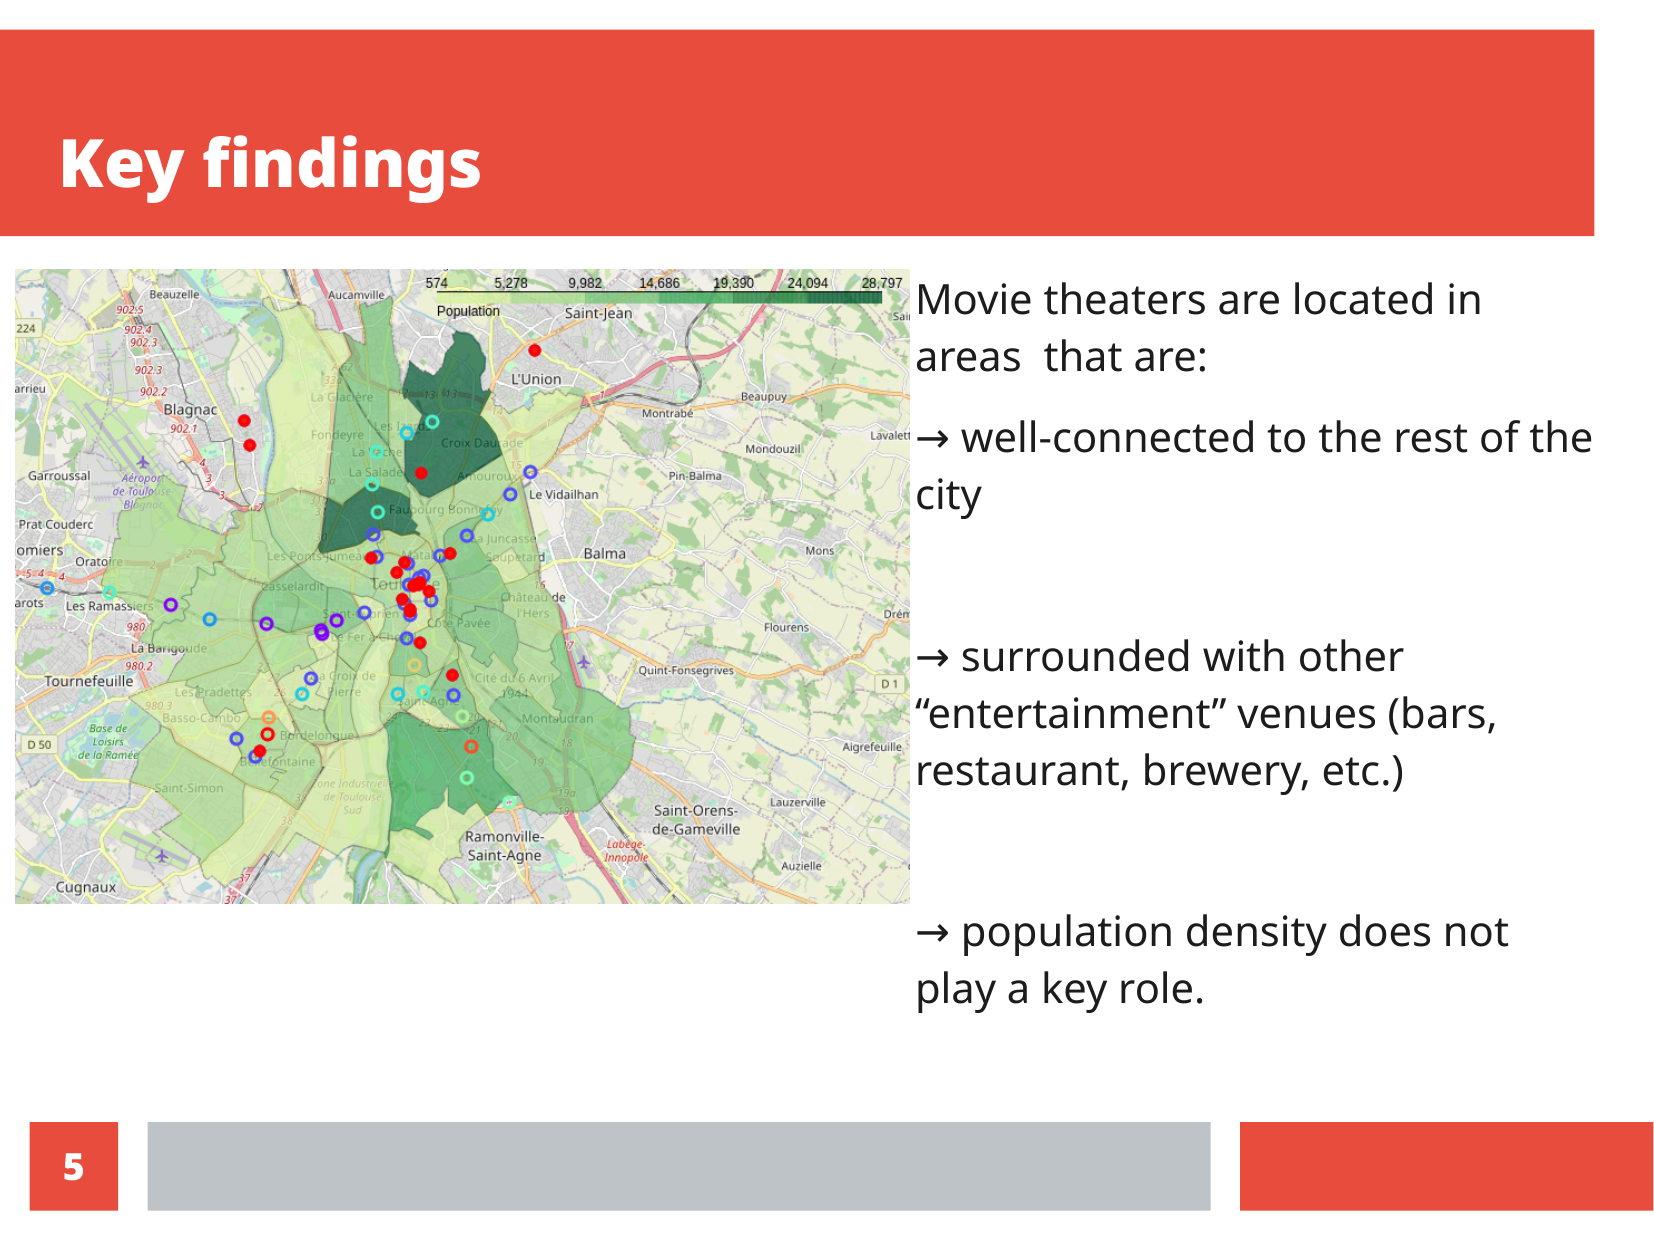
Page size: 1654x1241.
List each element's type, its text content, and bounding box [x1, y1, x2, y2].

list Movie theaters are located in areas that are: → well-connected to the rest of the city → surrounded with other “entertainment” venues (bars, restaurant, brewery, etc.) → population density does not play a key role. [915, 270, 1595, 1038]
picture [15, 269, 910, 904]
title Key findings [59, 59, 1595, 207]
list Clustering an unsupervised clustering method: K-Means [30, 904, 751, 1241]
